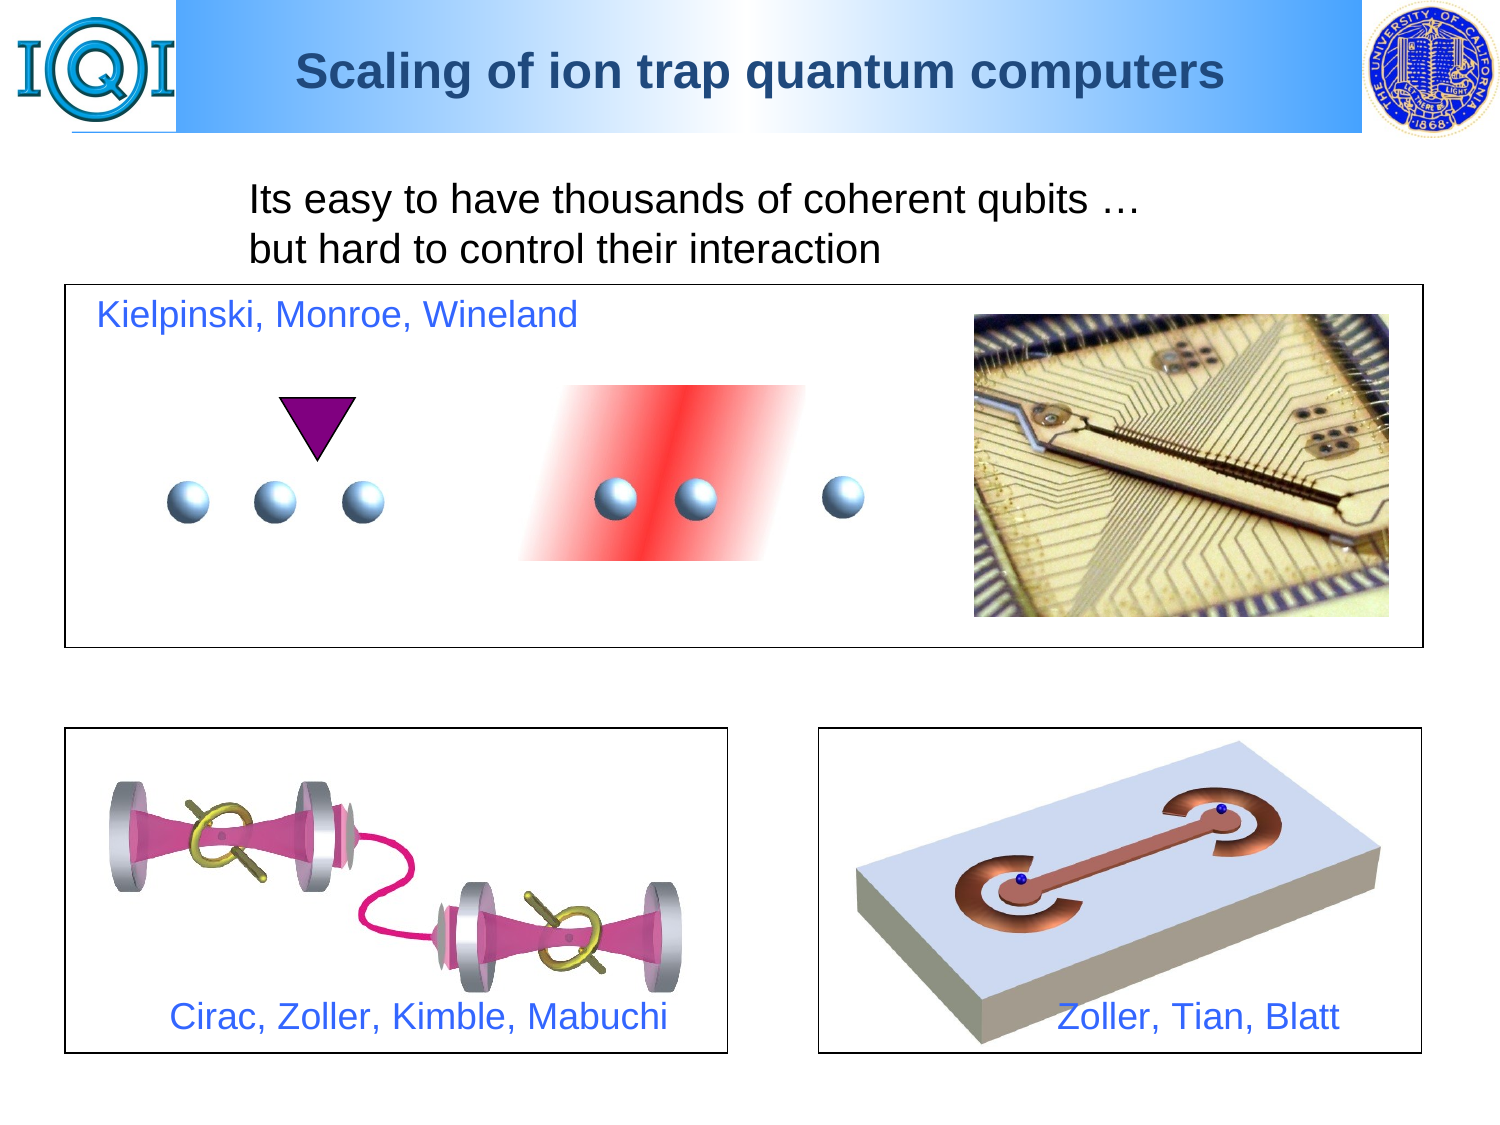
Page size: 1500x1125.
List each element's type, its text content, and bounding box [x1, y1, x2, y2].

picture [338, 477, 389, 528]
text_box Its easy to have thousands of coherent qubits … but hard to control their interaction [233, 164, 1308, 281]
picture [848, 732, 1396, 1047]
picture [100, 744, 691, 1030]
picture [818, 472, 869, 523]
text_box Zoller, Tian, Blatt [1042, 984, 1500, 1045]
picture [250, 477, 301, 528]
picture [974, 314, 1389, 617]
text_box Cirac, Zoller, Kimble, Mabuchi [154, 971, 455, 1059]
text_box [64, 284, 1424, 648]
picture [518, 385, 806, 561]
picture [1362, 0, 1500, 139]
picture [12, 17, 175, 122]
picture [54, 25, 137, 112]
text_box Scaling of ion trap quantum computers [280, 30, 1242, 107]
picture [163, 477, 214, 528]
text_box [64, 727, 728, 1053]
text_box [0, 0, 1362, 133]
text_box Kielpinski, Monroe, Wineland [81, 290, 530, 335]
